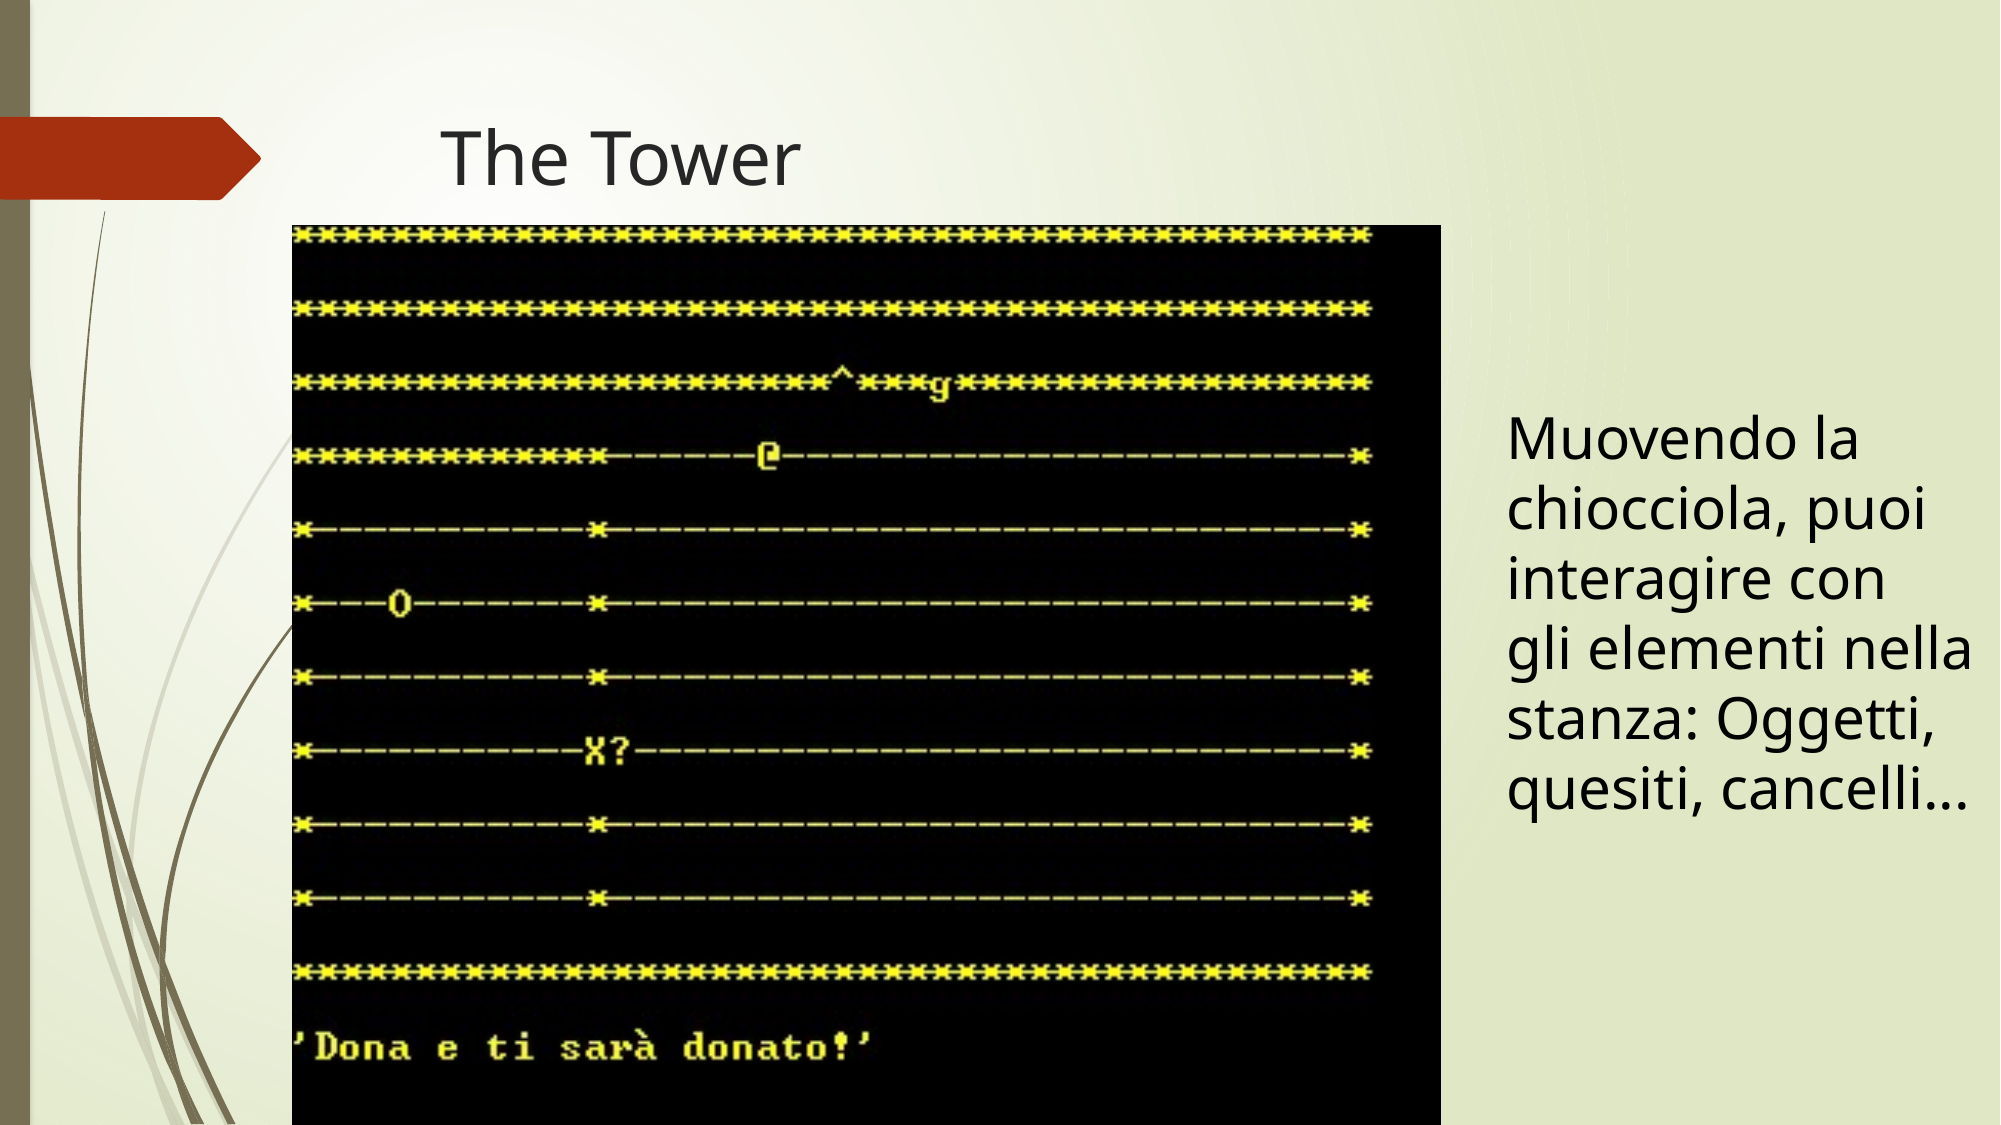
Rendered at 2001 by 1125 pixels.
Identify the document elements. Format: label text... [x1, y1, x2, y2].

title The Tower [425, 102, 1888, 313]
picture [292, 225, 1441, 1125]
text_box Muovendo la chiocciola, puoi interagire con gli elementi nella stanza: Oggetti, quesiti, cancelli... [1491, 393, 1989, 829]
